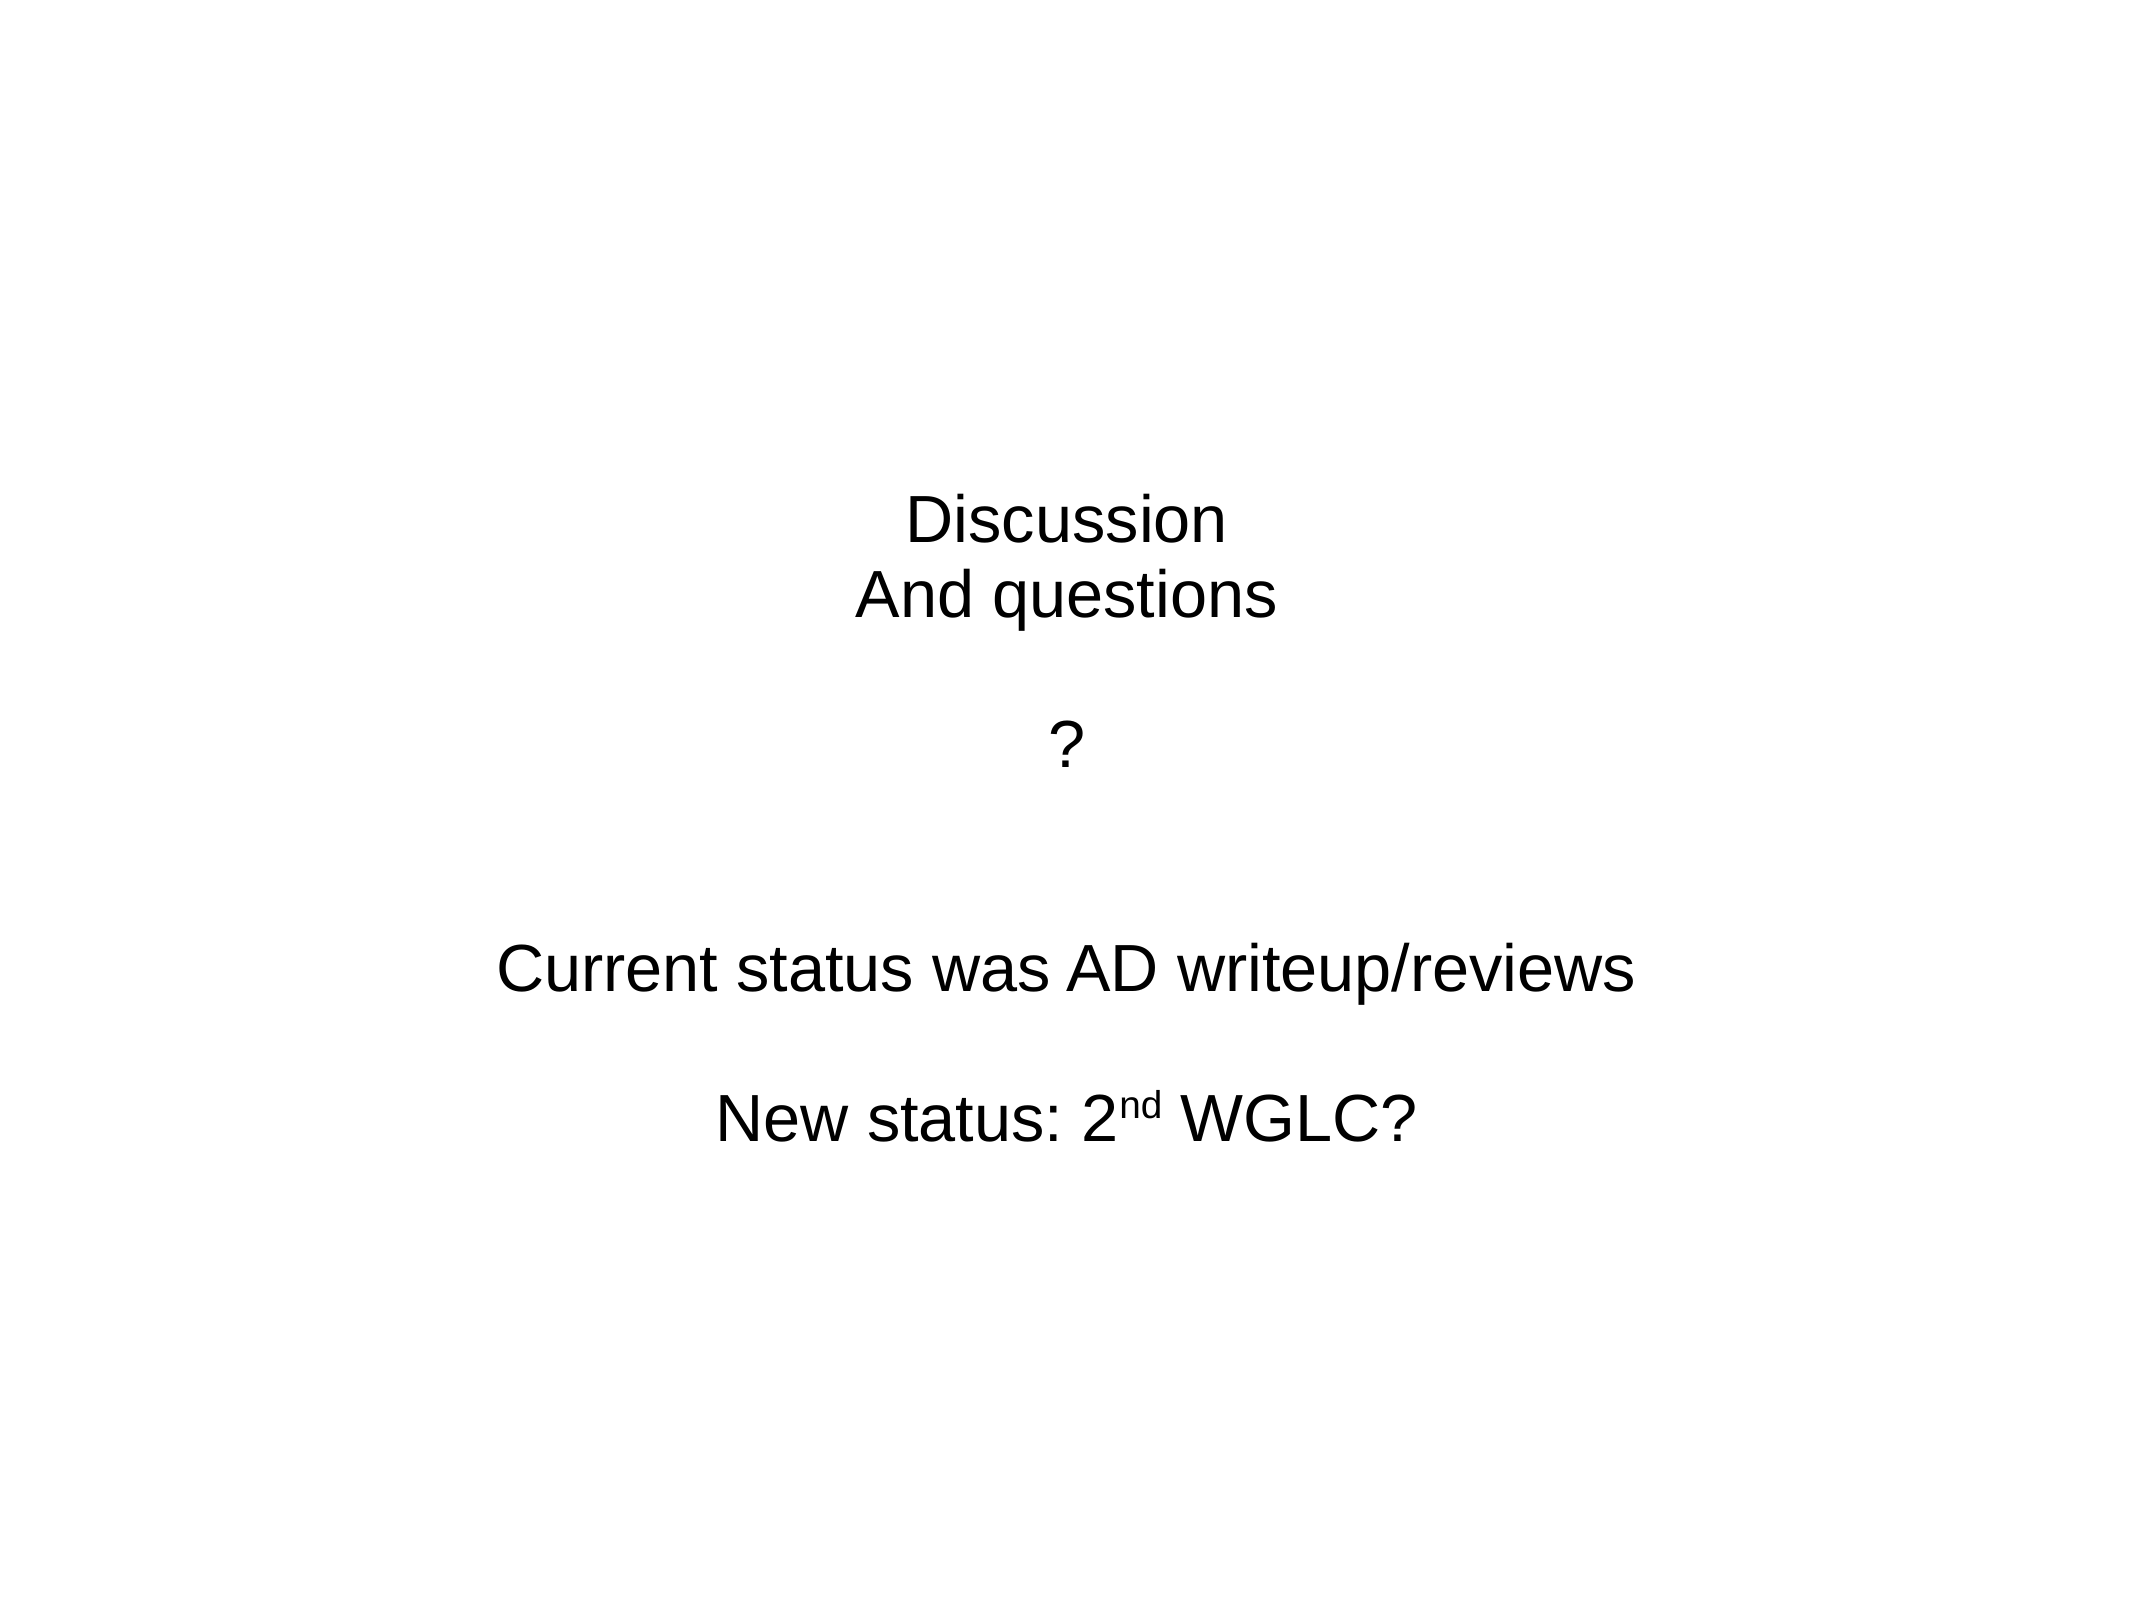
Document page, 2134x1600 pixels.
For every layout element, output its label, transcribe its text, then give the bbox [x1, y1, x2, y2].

text_box Discussion And questions ? Current status was AD writeup/reviews New status: 2nd WGLC? [156, 72, 1978, 1600]
